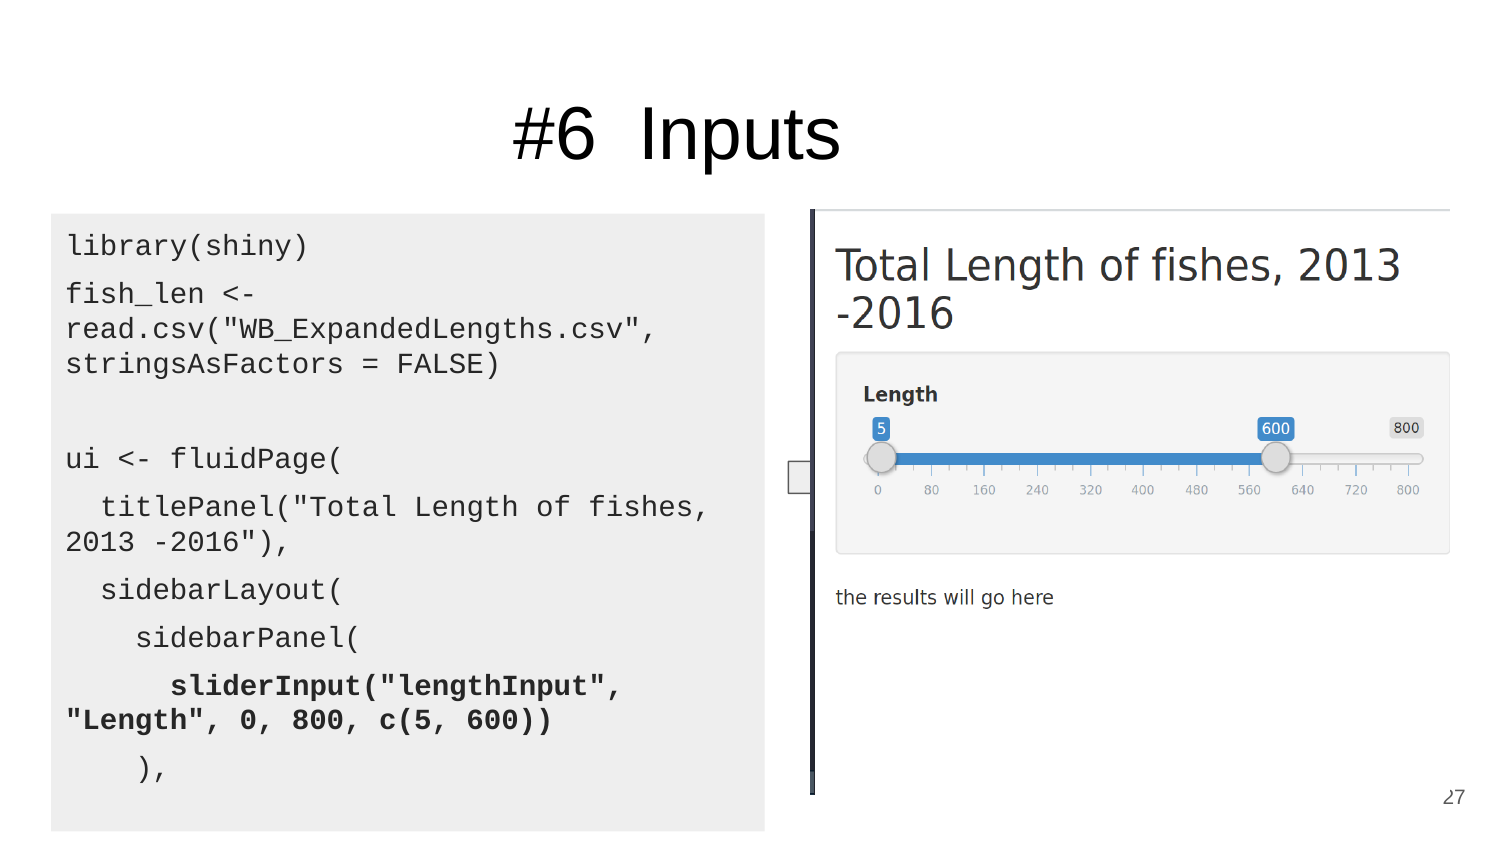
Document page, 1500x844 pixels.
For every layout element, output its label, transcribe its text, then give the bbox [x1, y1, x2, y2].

title #6 Inputs [511, 82, 991, 226]
picture [810, 209, 1450, 796]
slide_number <number> [1438, 783, 1470, 844]
text_box [790, 463, 810, 492]
text_box library(shiny) fish_len <- read.csv("WB_ExpandedLengths.csv", stringsAsFactors = FALSE) ui <- fluidPage( titlePanel("Total Length of fishes, 2013 -2016"), sidebarLayout( sidebarPanel( sliderInput("lengthInput", "Length", 0, 800, c(5, 600)) ), [51, 213, 765, 832]
